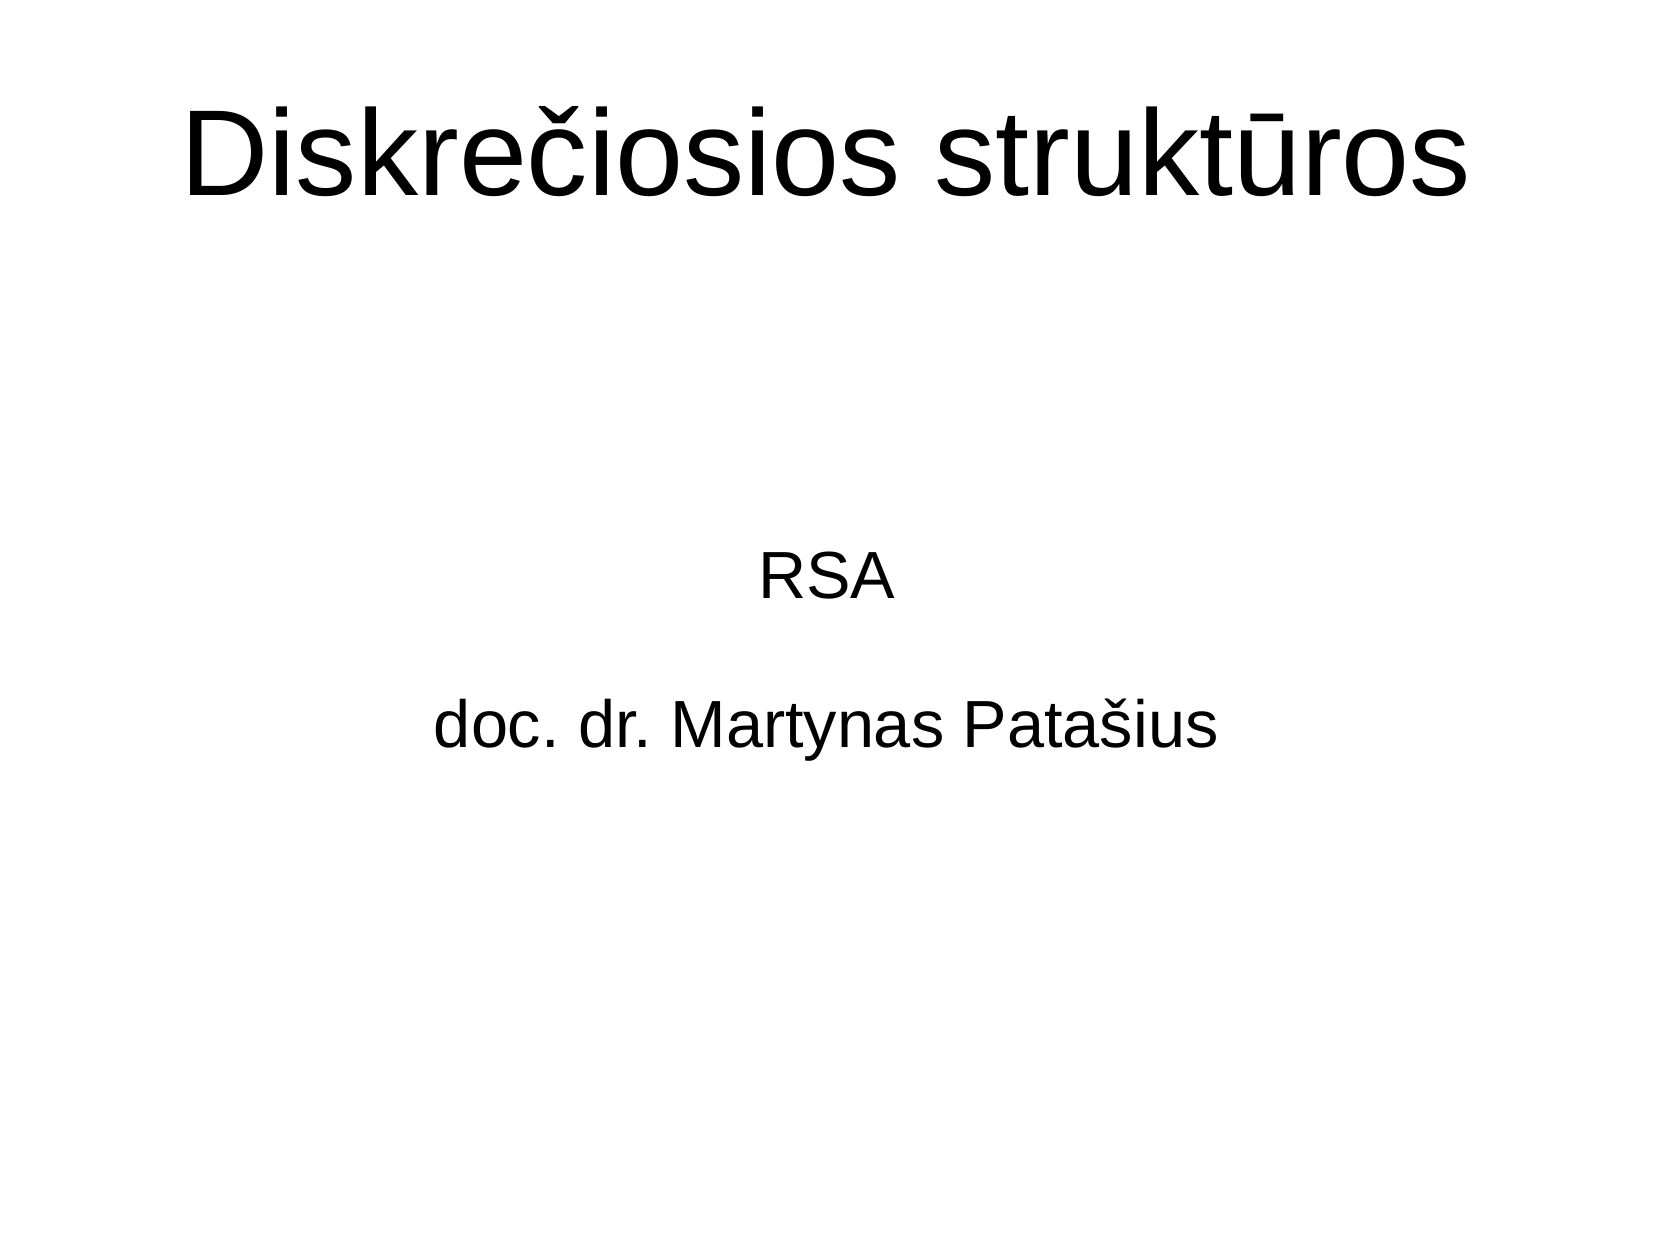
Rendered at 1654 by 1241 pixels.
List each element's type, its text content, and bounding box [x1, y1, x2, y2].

title Diskrečiosios struktūros [82, 49, 1571, 257]
subtitle RSA doc. dr. Martynas Patašius [82, 290, 1571, 1010]
